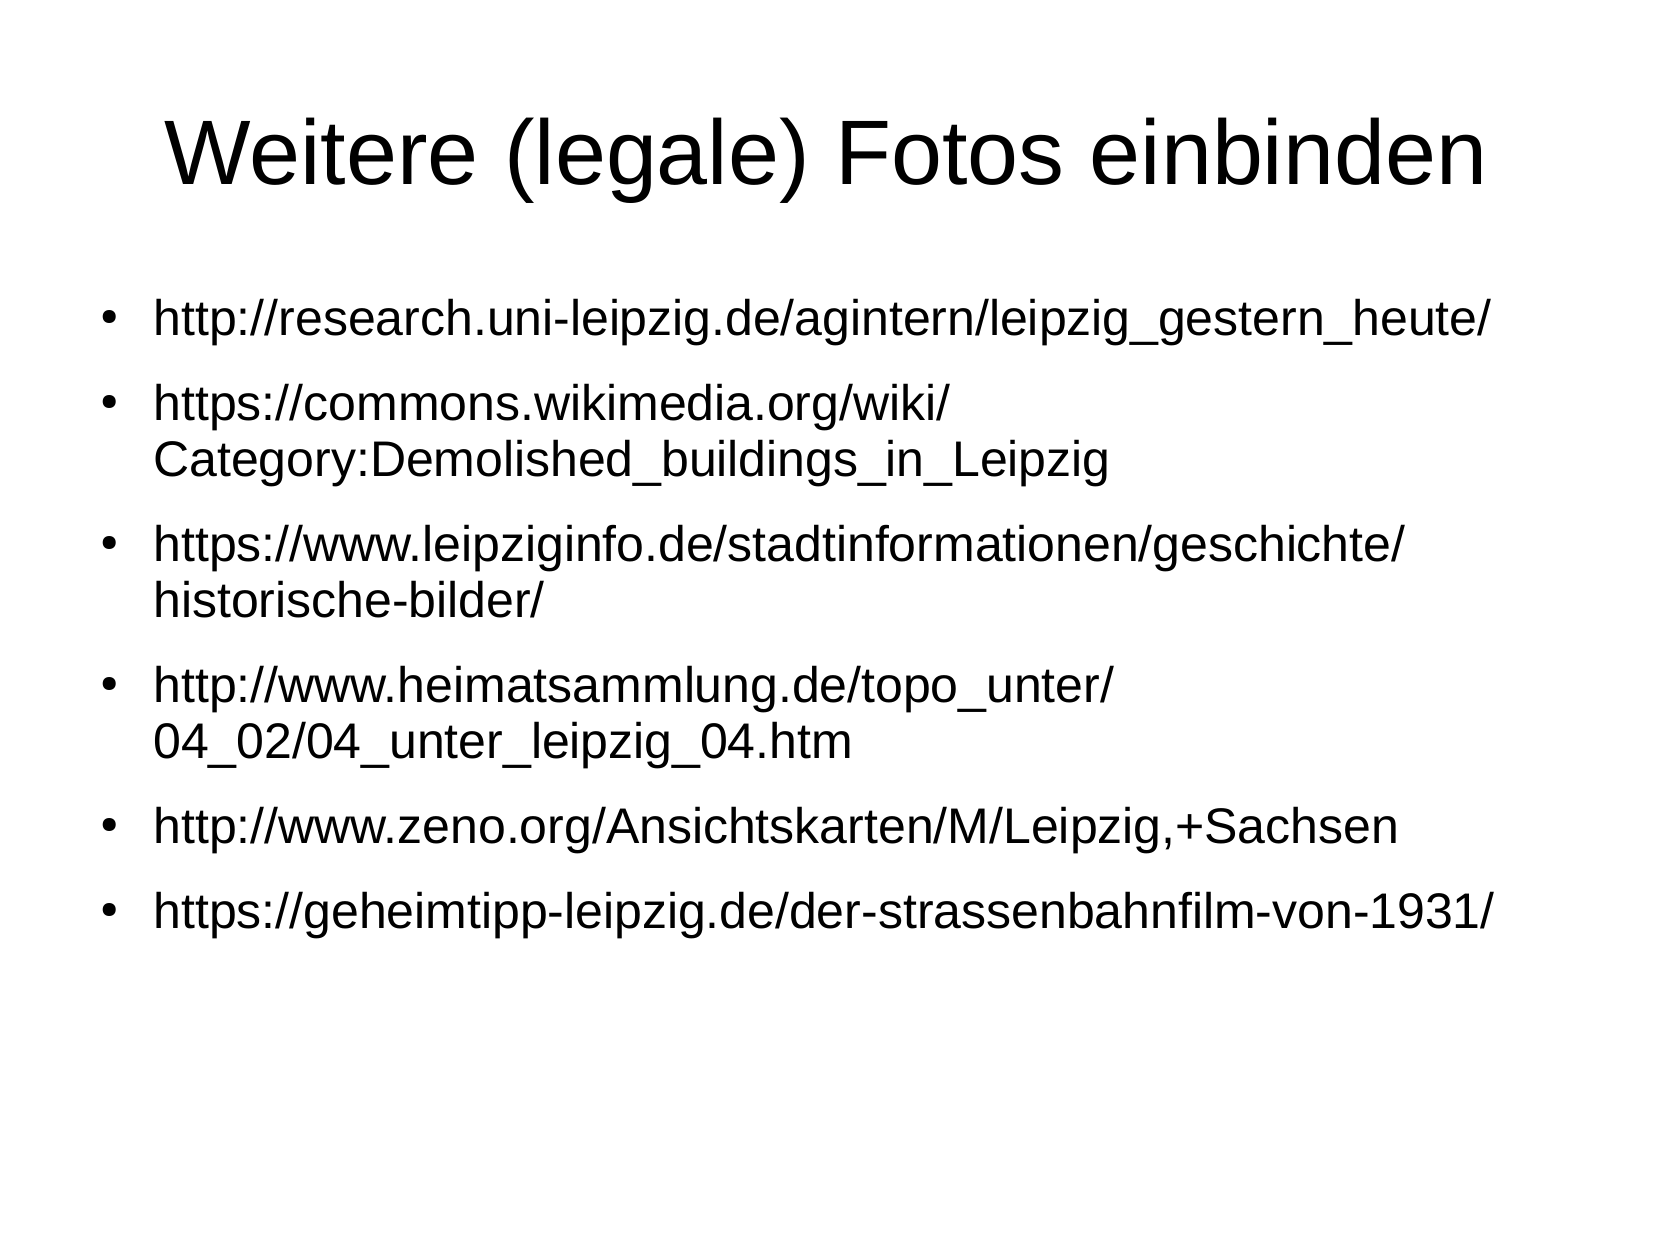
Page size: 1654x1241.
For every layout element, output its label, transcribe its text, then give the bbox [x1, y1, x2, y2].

list http://research.uni-leipzig.de/agintern/leipzig_gestern_heute/ https://commons.wikimedia.org/wiki/Category:Demolished_buildings_in_Leipzig https://www.leipziginfo.de/stadtinformationen/geschichte/historische-bilder/ http://www.heimatsammlung.de/topo_unter/04_02/04_unter_leipzig_04.htm http://www.zeno.org/Ansichtskarten/M/Leipzig,+Sachsen https://geheimtipp-leipzig.de/der-strassenbahnfilm-von-1931/ [82, 290, 1571, 940]
title Weitere (legale) Fotos einbinden [82, 49, 1571, 257]
